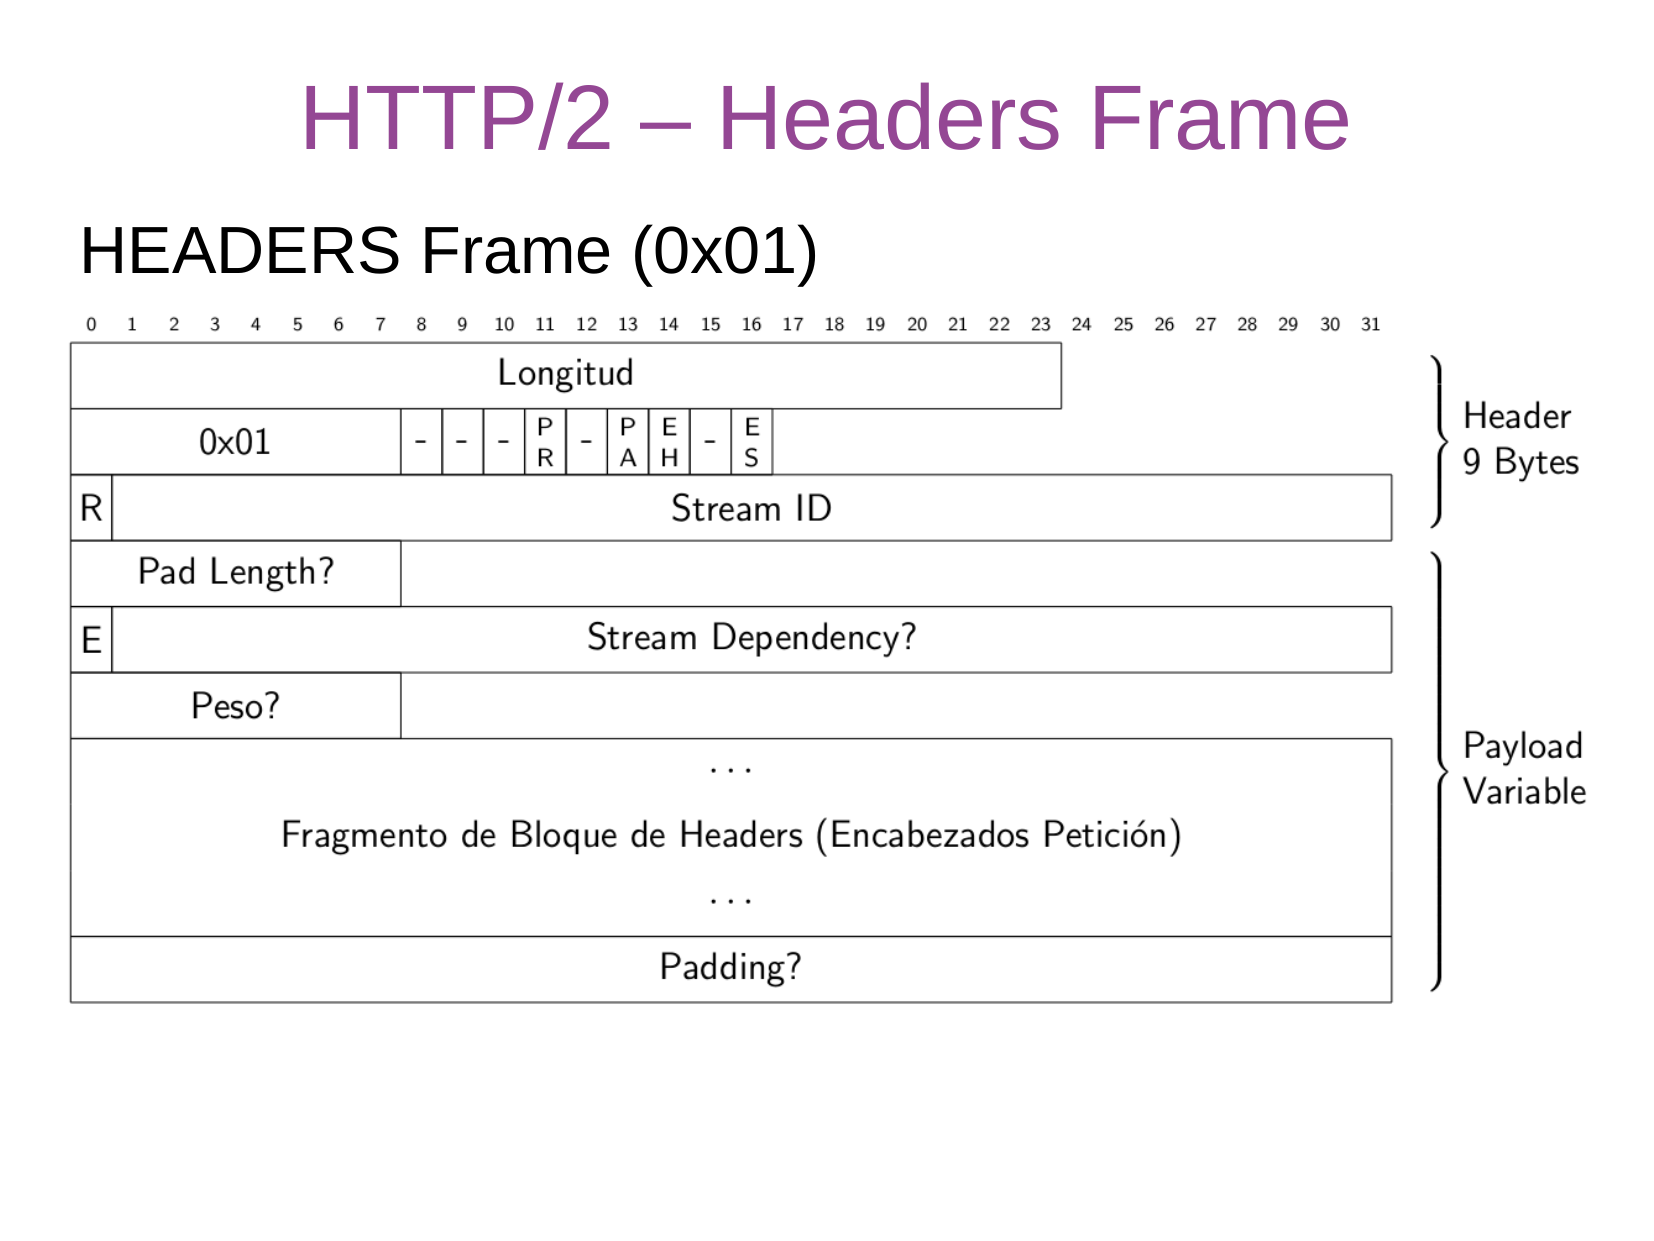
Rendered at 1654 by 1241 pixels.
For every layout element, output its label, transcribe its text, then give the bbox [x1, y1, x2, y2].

title HTTP/2 – Headers Frame [82, 13, 1571, 222]
picture [58, 307, 1596, 1011]
text_box HEADERS Frame (0x01) [64, 205, 836, 296]
